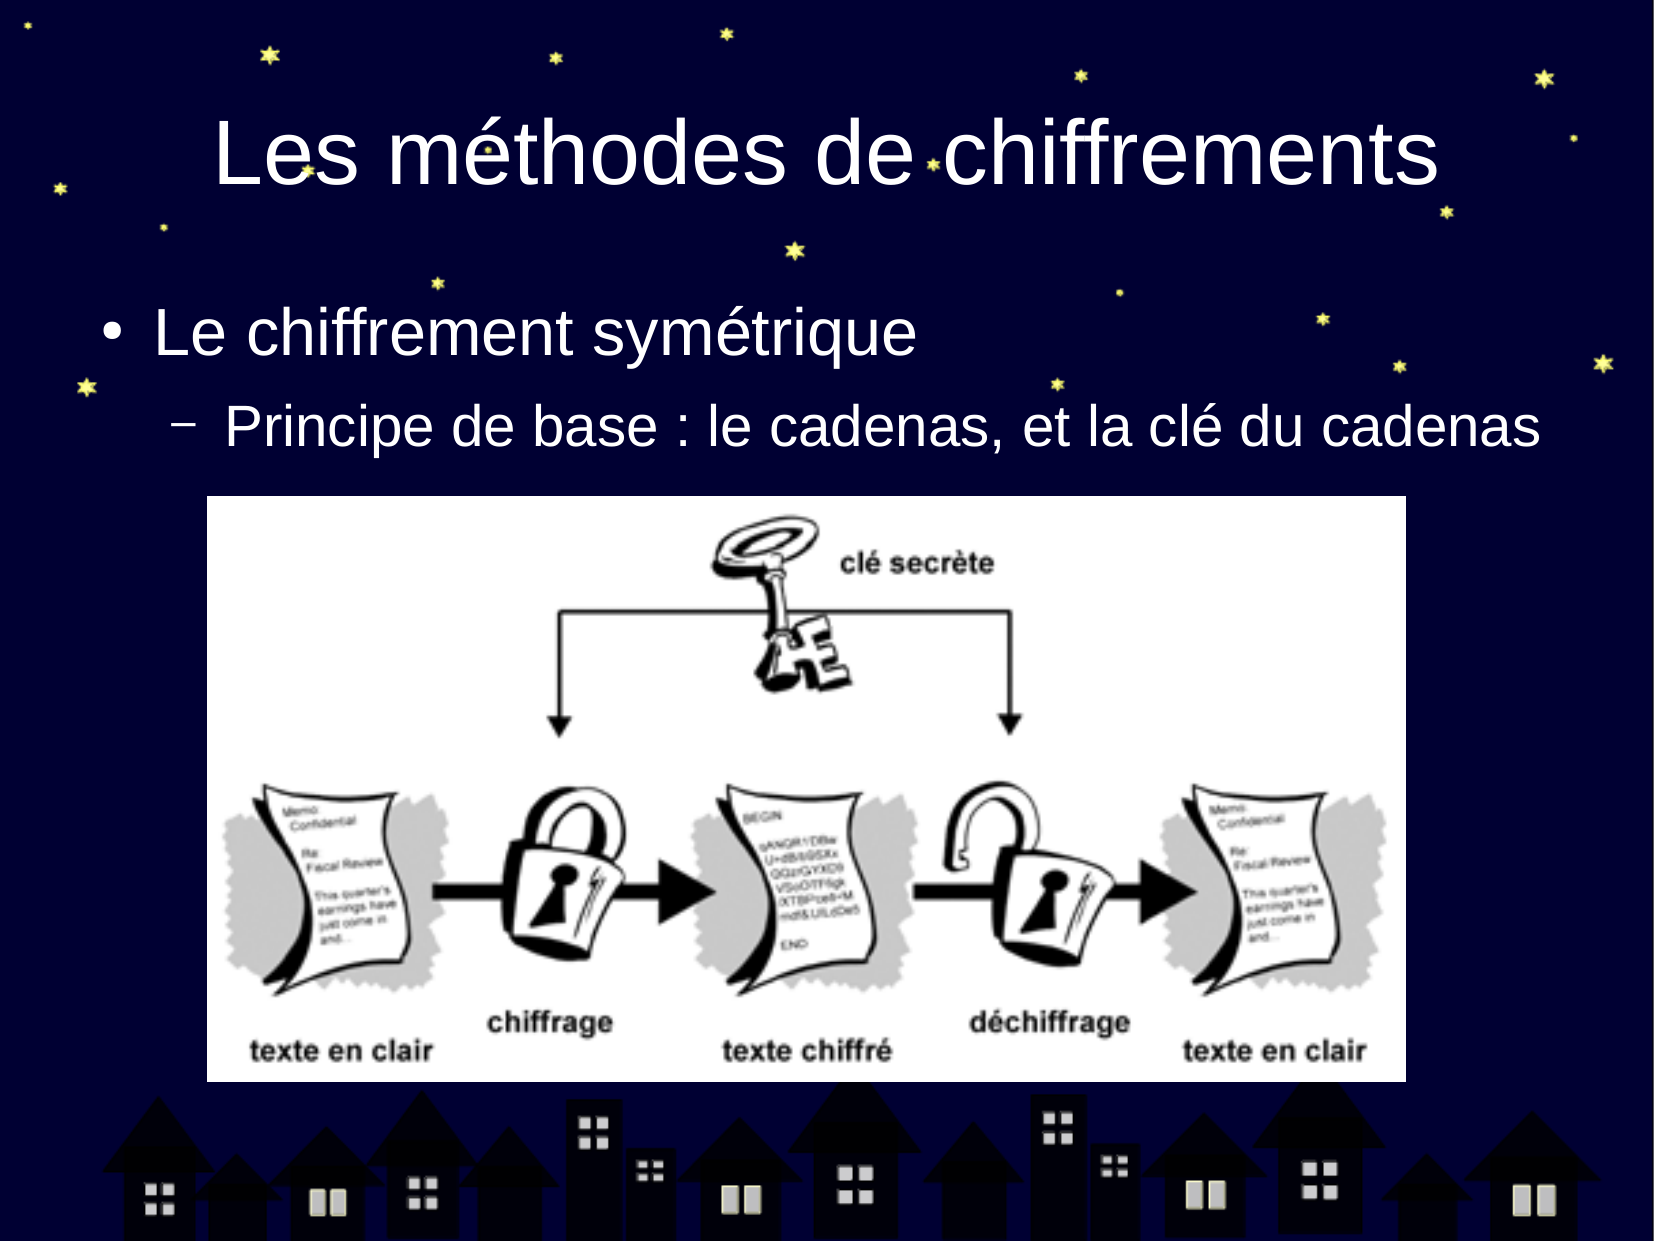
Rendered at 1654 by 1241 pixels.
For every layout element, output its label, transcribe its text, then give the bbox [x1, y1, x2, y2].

title Les méthodes de chiffrements [82, 49, 1571, 257]
picture [0, 0, 1654, 1241]
list Le chiffrement symétrique Principe de base : le cadenas, et la clé du cadenas [82, 295, 1571, 1015]
